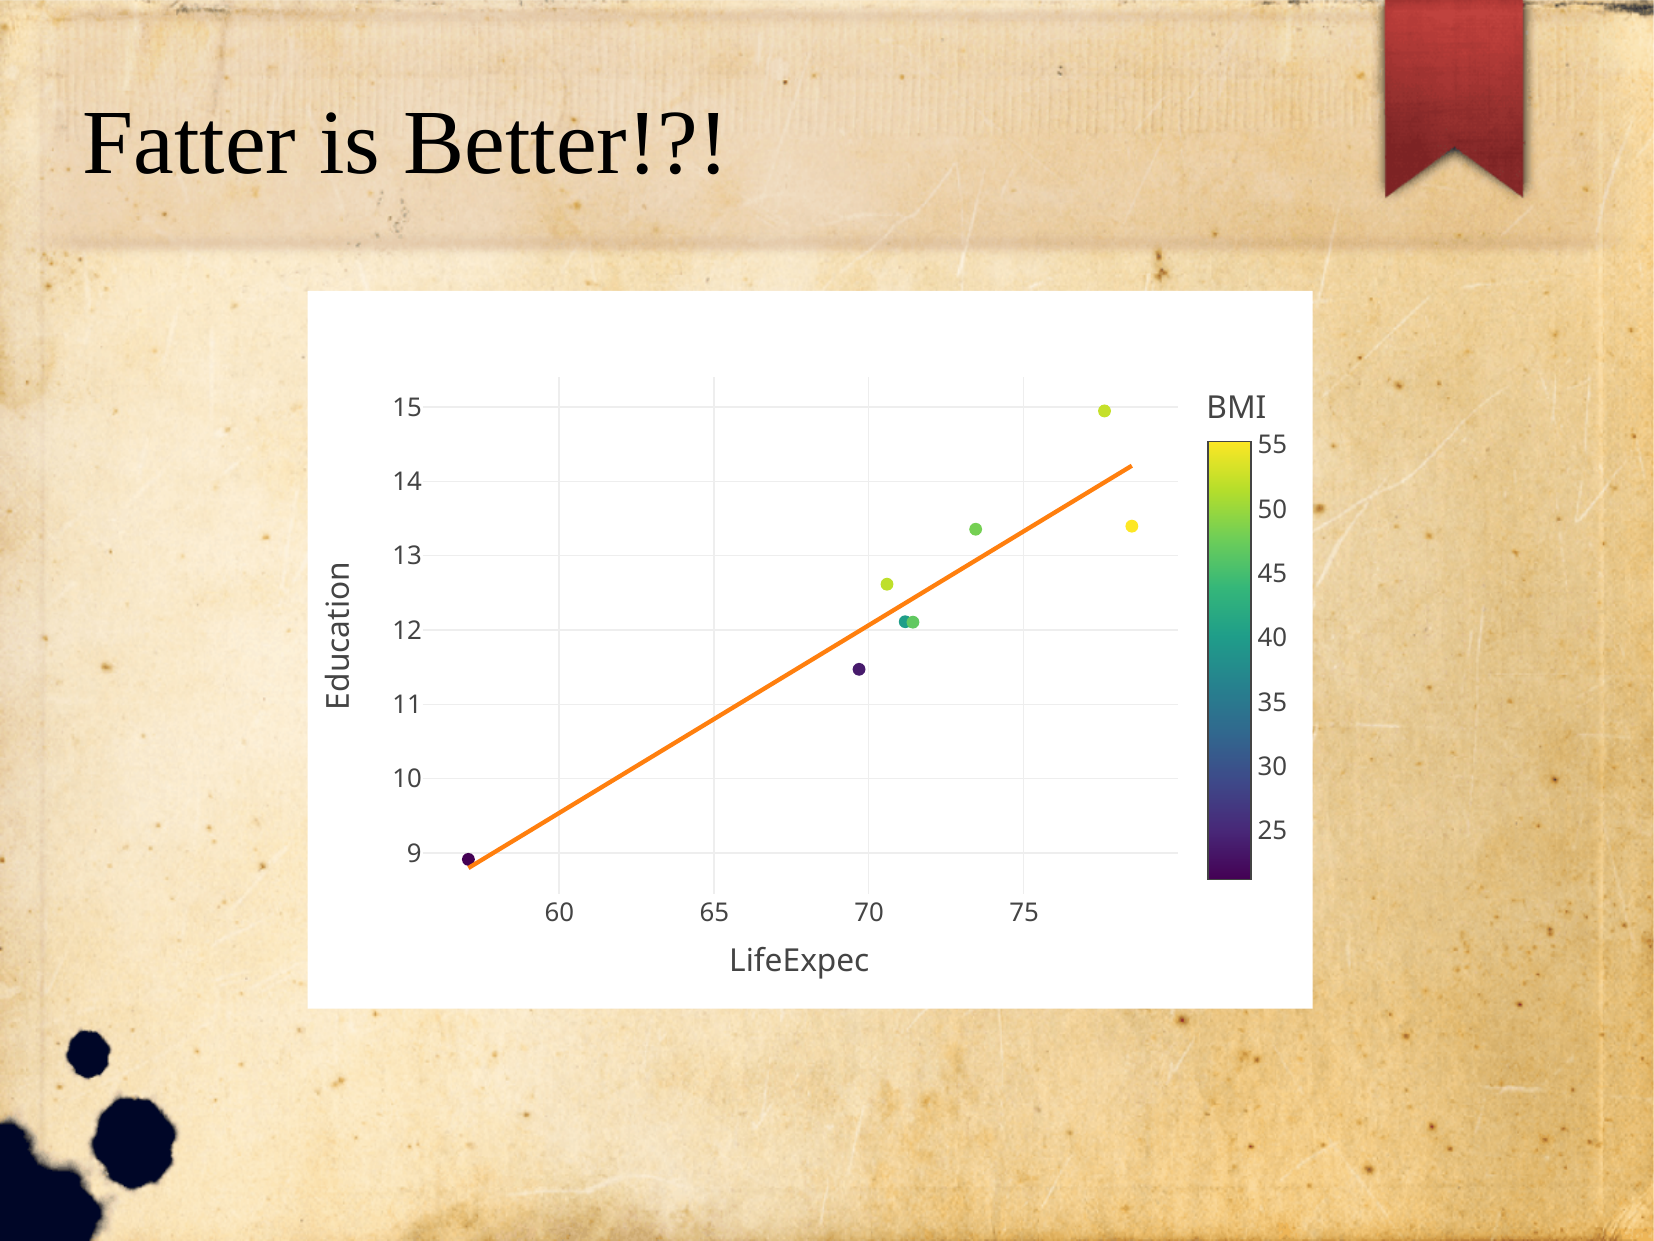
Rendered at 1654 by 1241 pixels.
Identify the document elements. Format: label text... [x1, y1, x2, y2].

title Fatter is Better!?! [82, 49, 1347, 237]
picture [0, 0, 1654, 1241]
